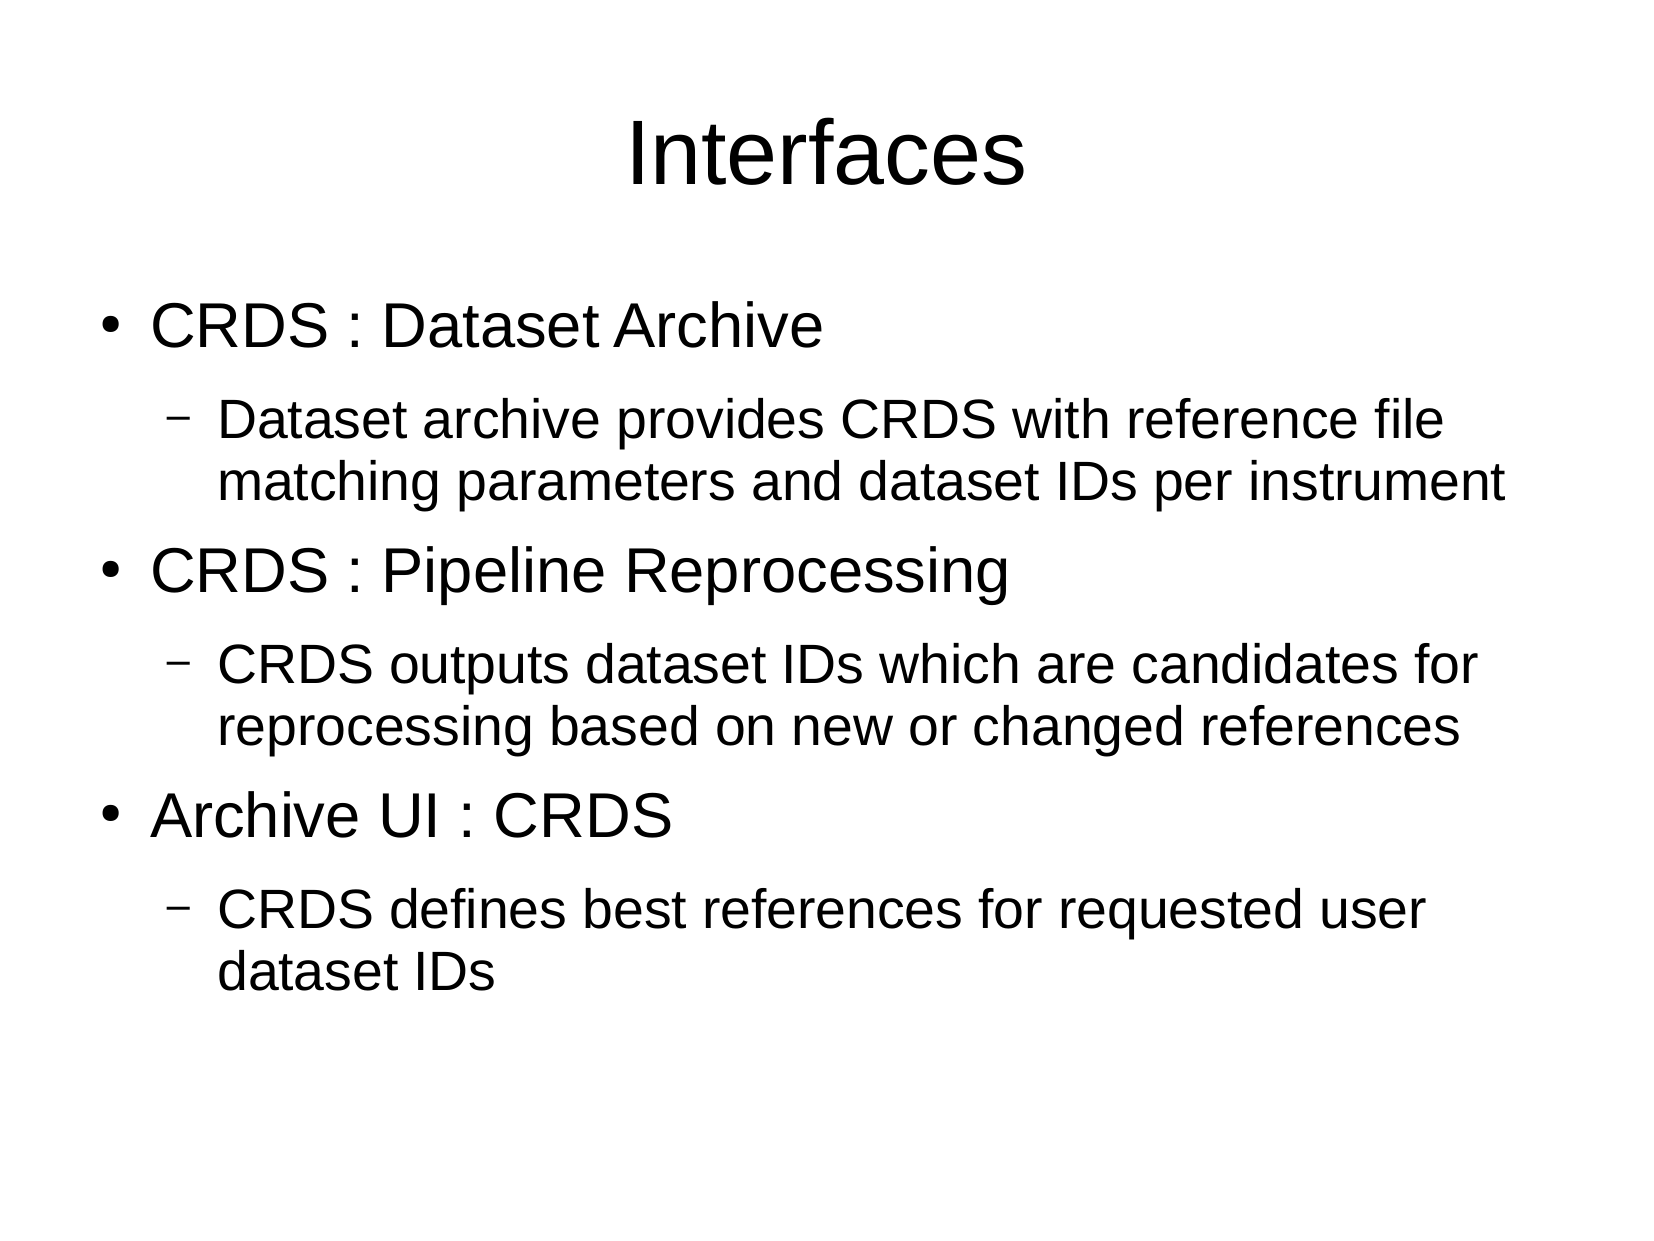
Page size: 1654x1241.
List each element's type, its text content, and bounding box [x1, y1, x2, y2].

title Interfaces [82, 49, 1571, 257]
list CRDS : Dataset Archive Dataset archive provides CRDS with reference file matching parameters and dataset IDs per instrument CRDS : Pipeline Reprocessing CRDS outputs dataset IDs which are candidates for reprocessing based on new or changed references Archive UI : CRDS CRDS defines best references for requested user dataset IDs [82, 290, 1571, 1010]
